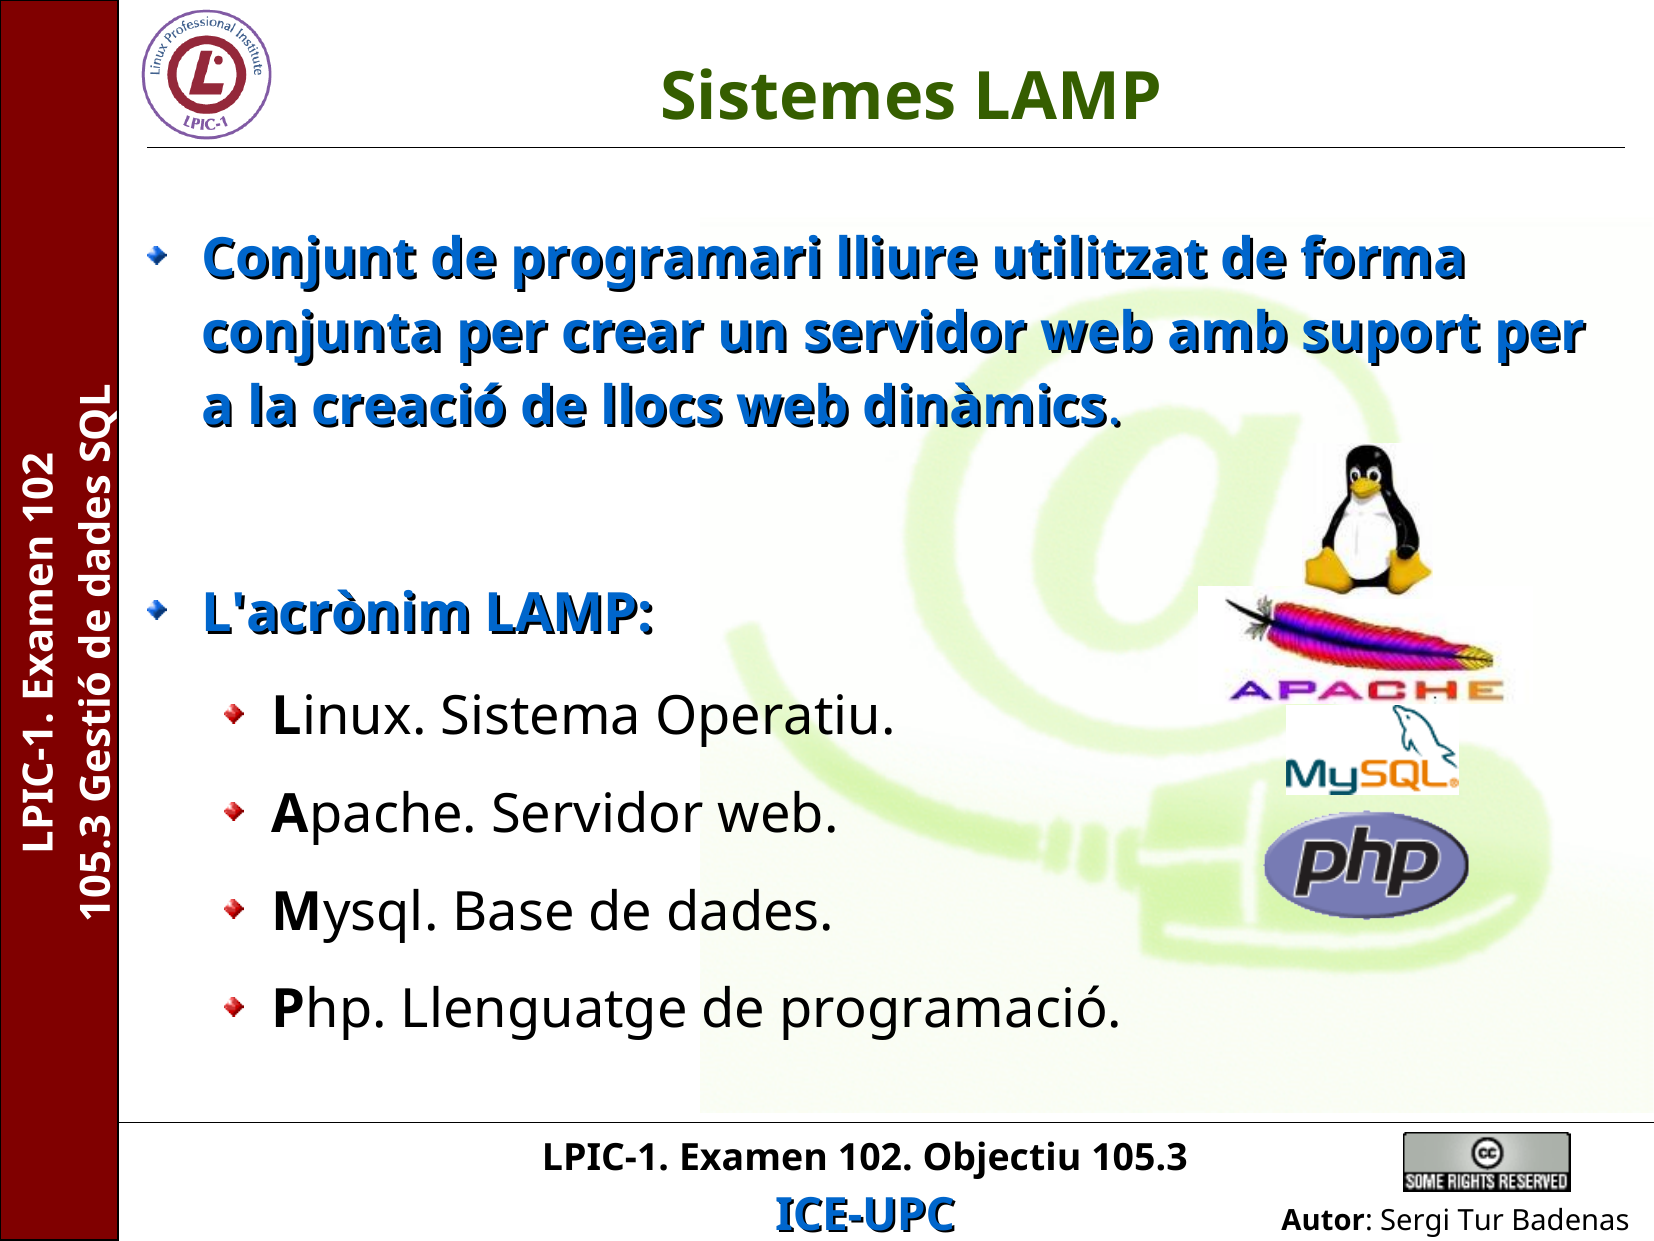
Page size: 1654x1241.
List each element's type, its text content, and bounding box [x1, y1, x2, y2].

picture [1263, 807, 1471, 924]
picture [1403, 1132, 1571, 1192]
picture [135, 5, 277, 142]
title Sistemes LAMP [227, 44, 1595, 143]
picture [700, 217, 1654, 1113]
picture [1286, 705, 1459, 795]
picture [1198, 443, 1533, 704]
list Conjunt de programari lliure utilitzat de forma conjunta per crear un servidor web amb suport per a la creació de llocs web dinàmics. L'acrònim LAMP: Linux. Sistema Operatiu. Apache. Servidor web. Mysql. Base de dades. Php. Llenguatge de programació. [130, 218, 1628, 1021]
